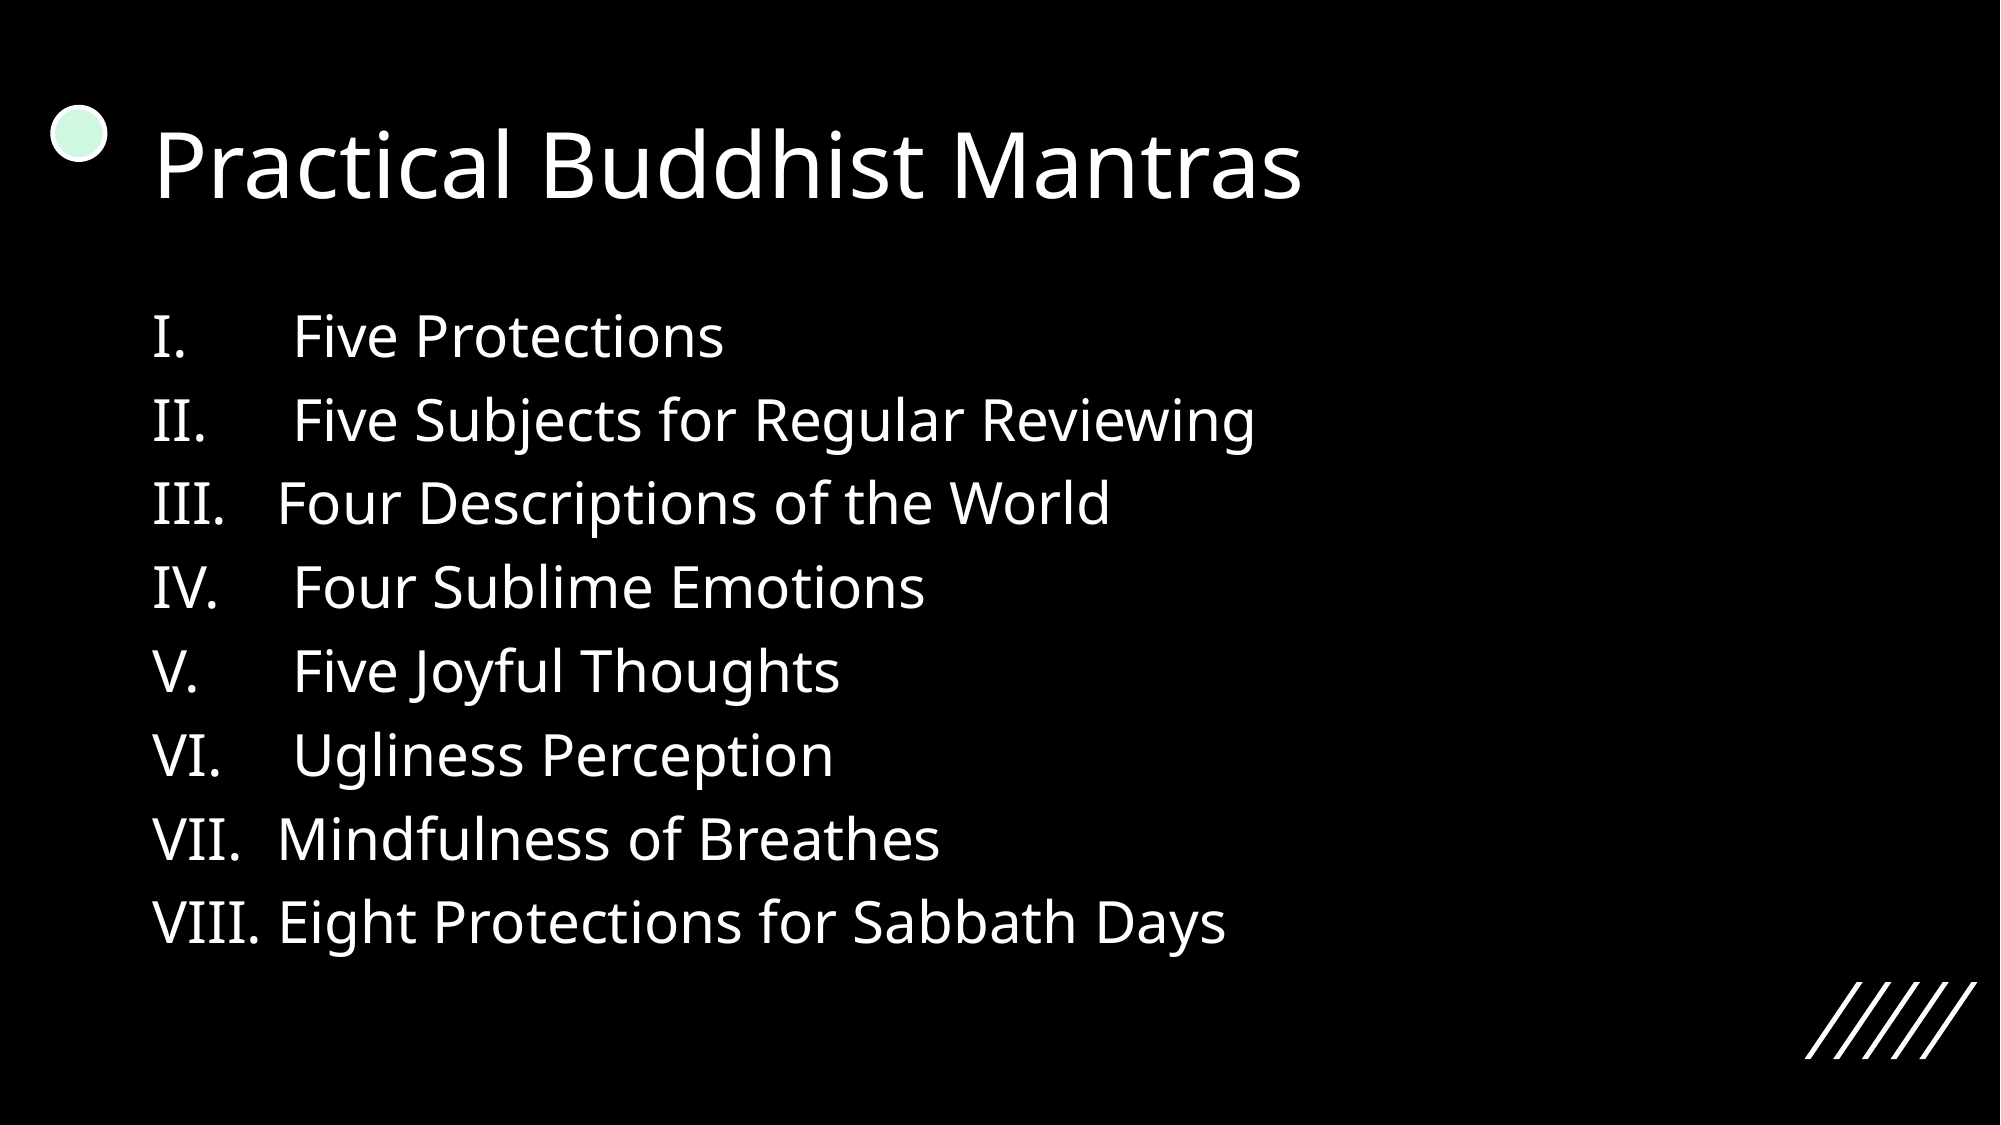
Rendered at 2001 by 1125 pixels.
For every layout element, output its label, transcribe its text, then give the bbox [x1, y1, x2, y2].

title Practical Buddhist Mantras [137, 59, 1863, 278]
list Five Protections Five Subjects for Regular Reviewing Four Descriptions of the World Four Sublime Emotions Five Joyful Thoughts Ugliness Perception Mindfulness of Breathes Eight Protections for Sabbath Days [137, 299, 1863, 1014]
